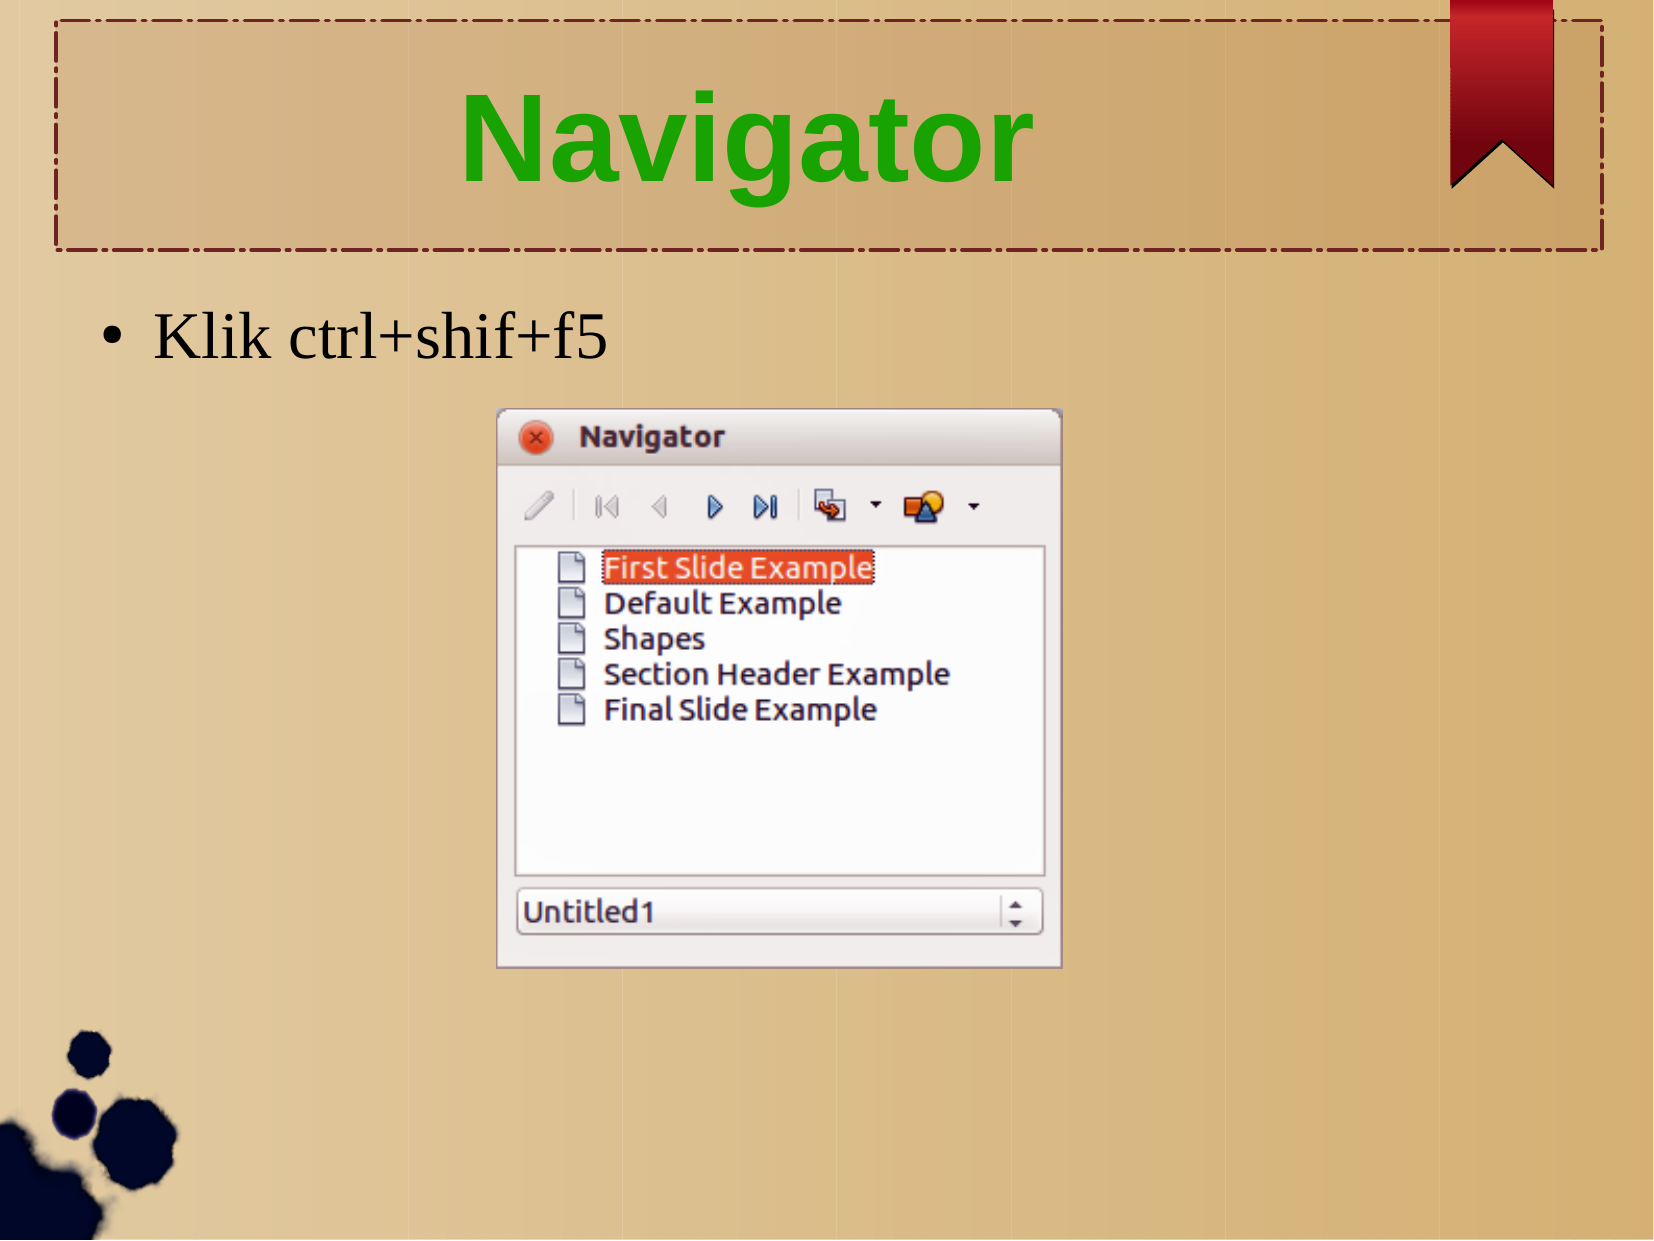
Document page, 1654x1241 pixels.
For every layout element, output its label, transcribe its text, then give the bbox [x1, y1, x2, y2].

list Klik ctrl+shif+f5 [82, 299, 1571, 1019]
picture [496, 408, 1063, 969]
title Navigator [82, 47, 1412, 229]
